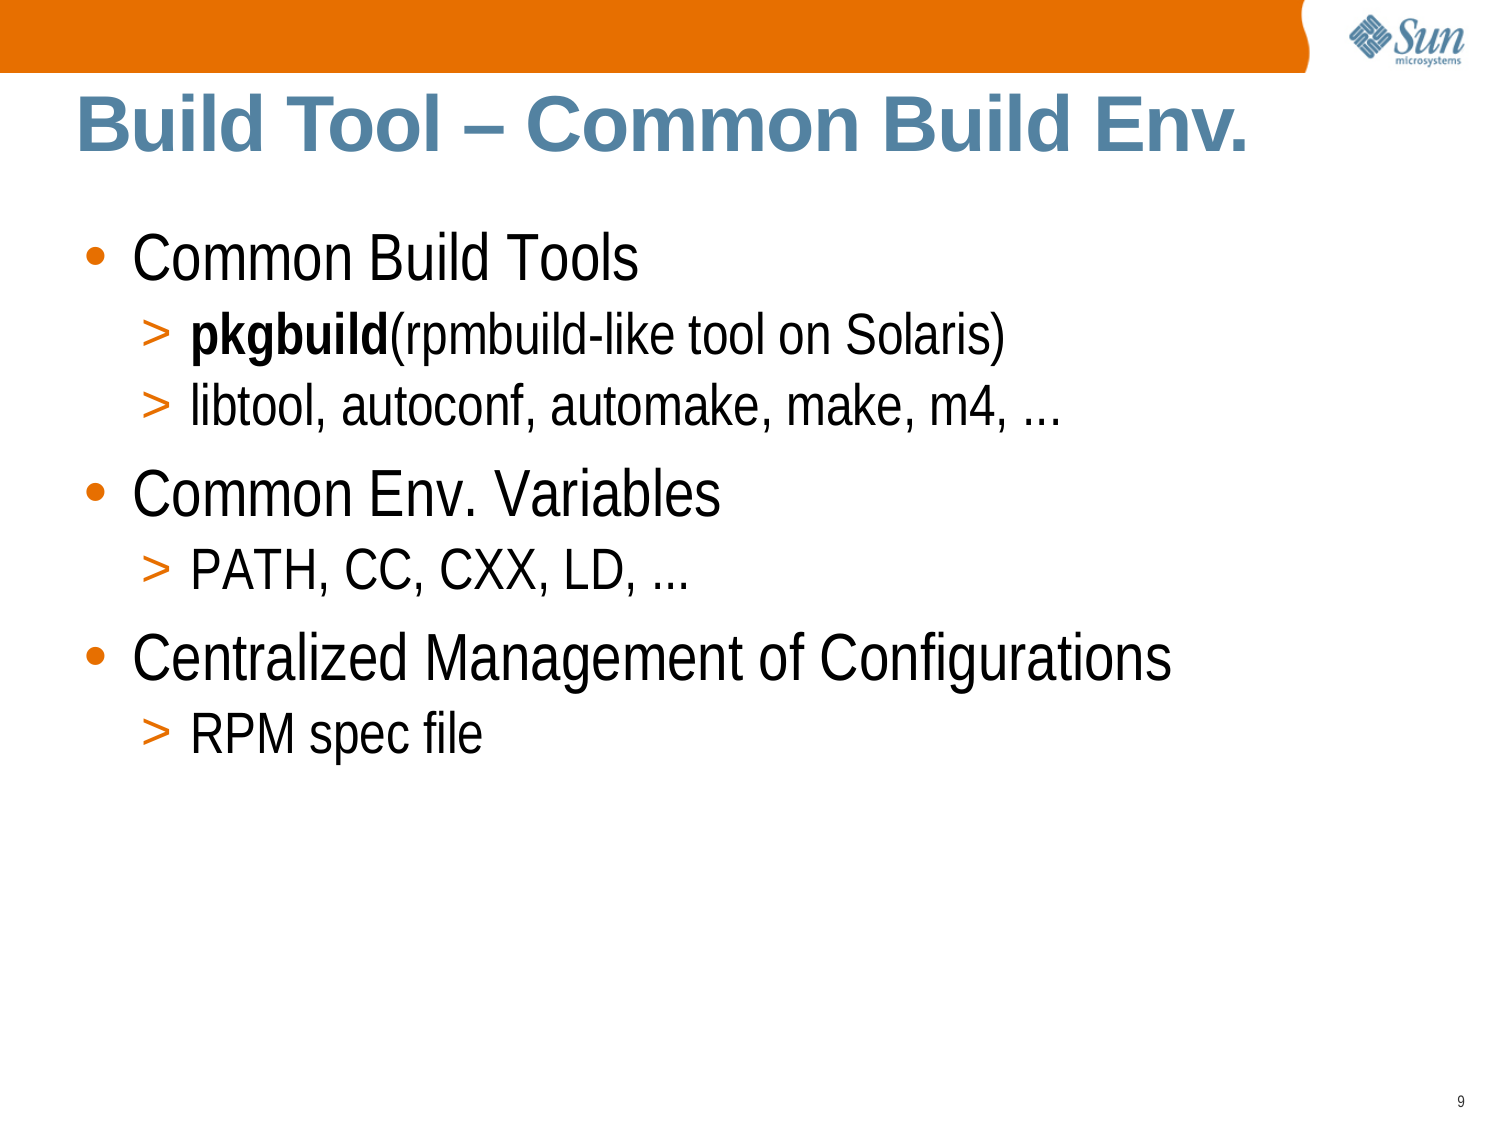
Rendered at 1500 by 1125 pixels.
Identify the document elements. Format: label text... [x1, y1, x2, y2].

picture [0, 0, 1500, 73]
title Build Tool – Common Build Env. [75, 87, 1437, 192]
list Common Build Tools pkgbuild(rpmbuild-like tool on Solaris) libtool, autoconf, automake, make, m4, ... Common Env. Variables PATH, CC, CXX, LD, ... Centralized Management of Configurations RPM spec file [64, 228, 1401, 1045]
